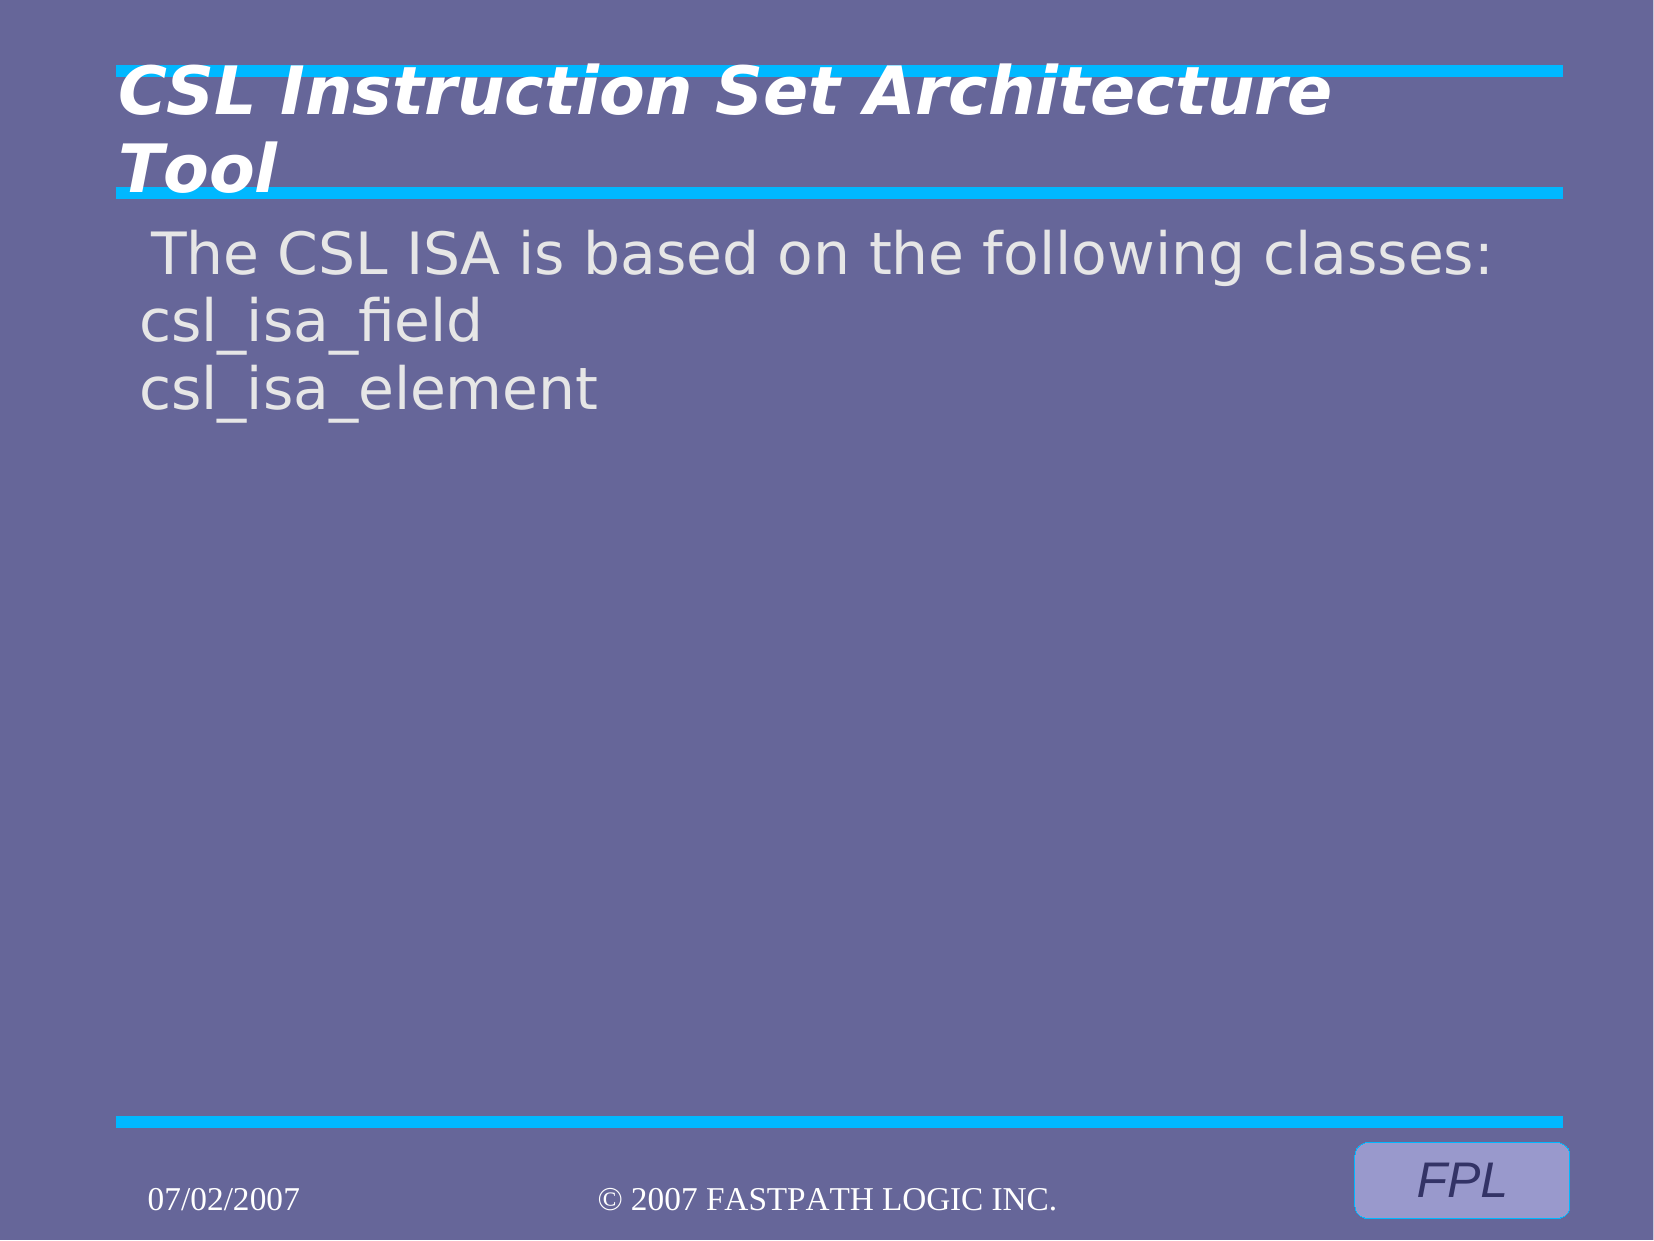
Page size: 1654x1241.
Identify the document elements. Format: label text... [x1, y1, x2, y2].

title CSL Instruction Set Architecture Tool [118, 41, 1531, 219]
list The CSL ISA is based on the following classes: csl_isa_field csl_isa_element [121, 220, 1561, 1133]
